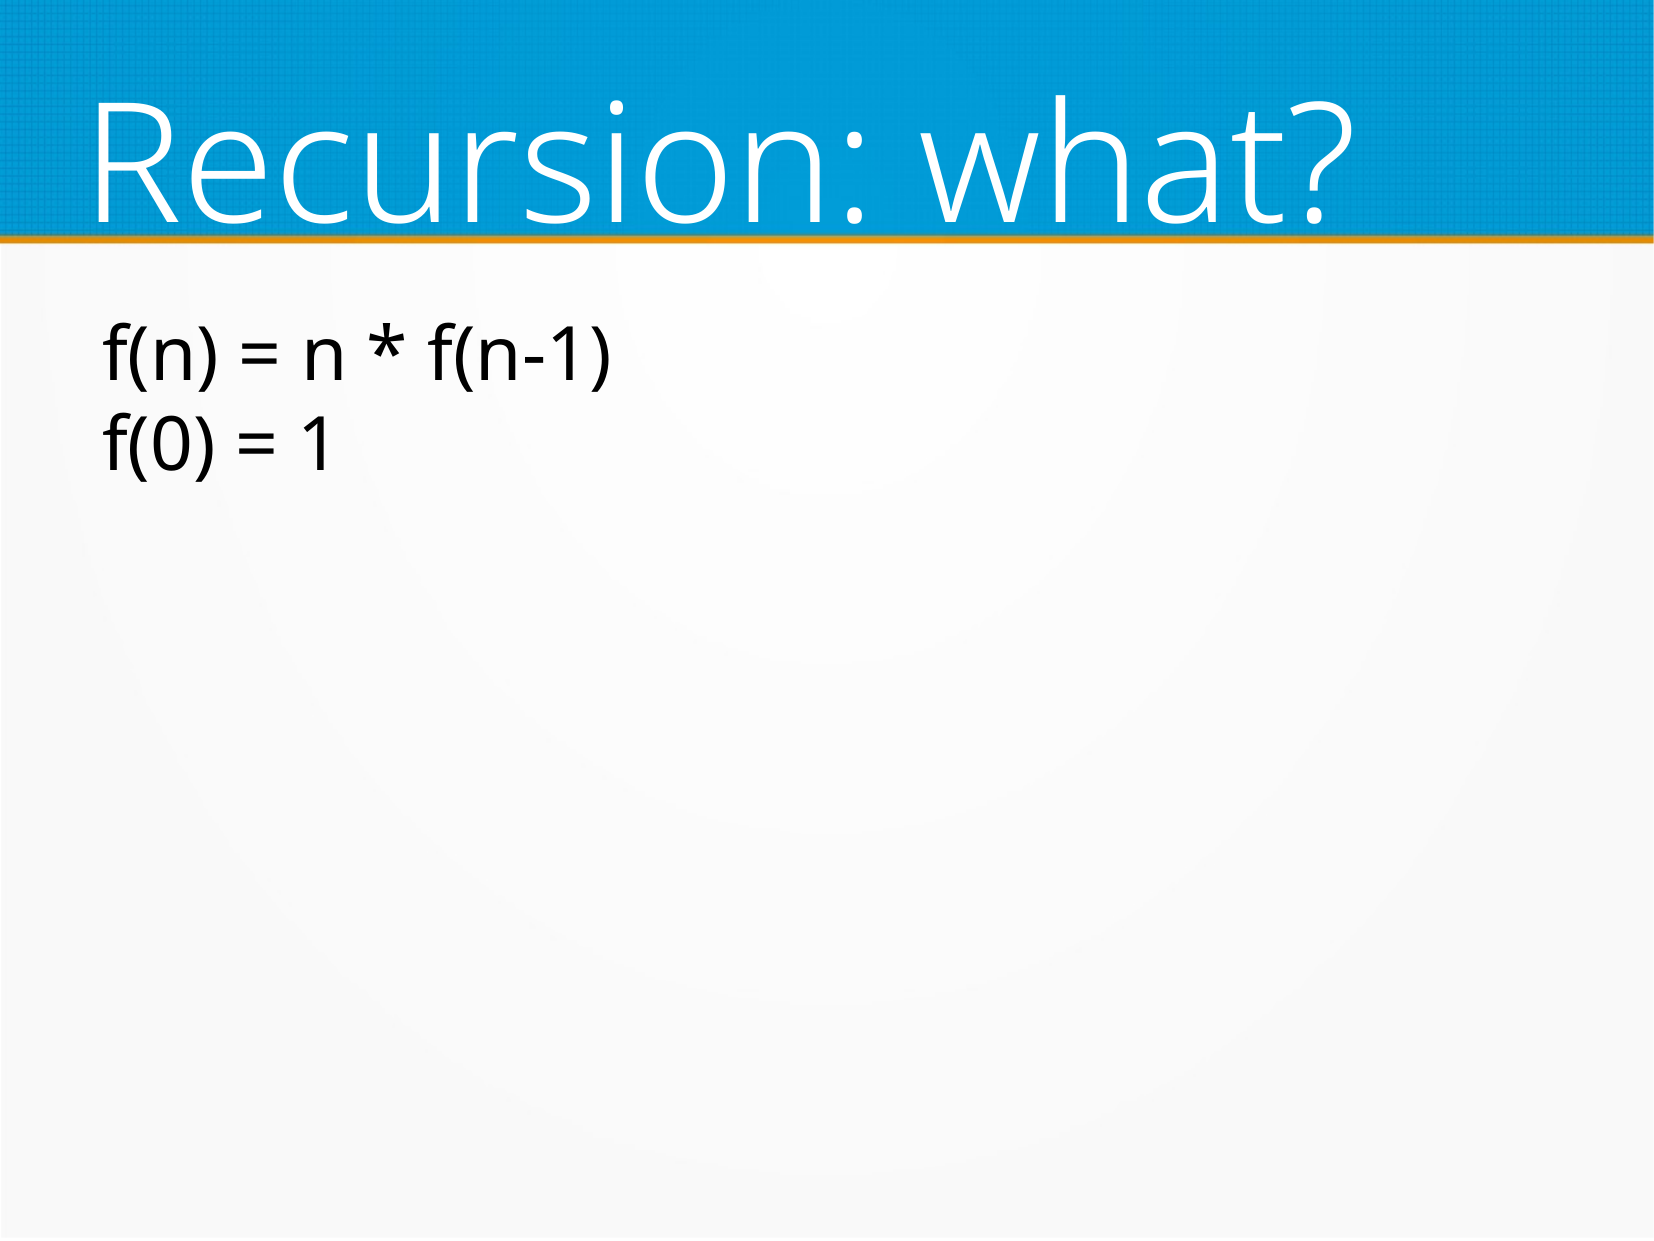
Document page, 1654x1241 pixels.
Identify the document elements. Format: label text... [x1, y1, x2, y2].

picture [0, 233, 1654, 1241]
list f(n) = n * f(n-1) f(0) = 1 [75, 305, 1564, 1170]
title Recursion: what? [82, 49, 1571, 257]
